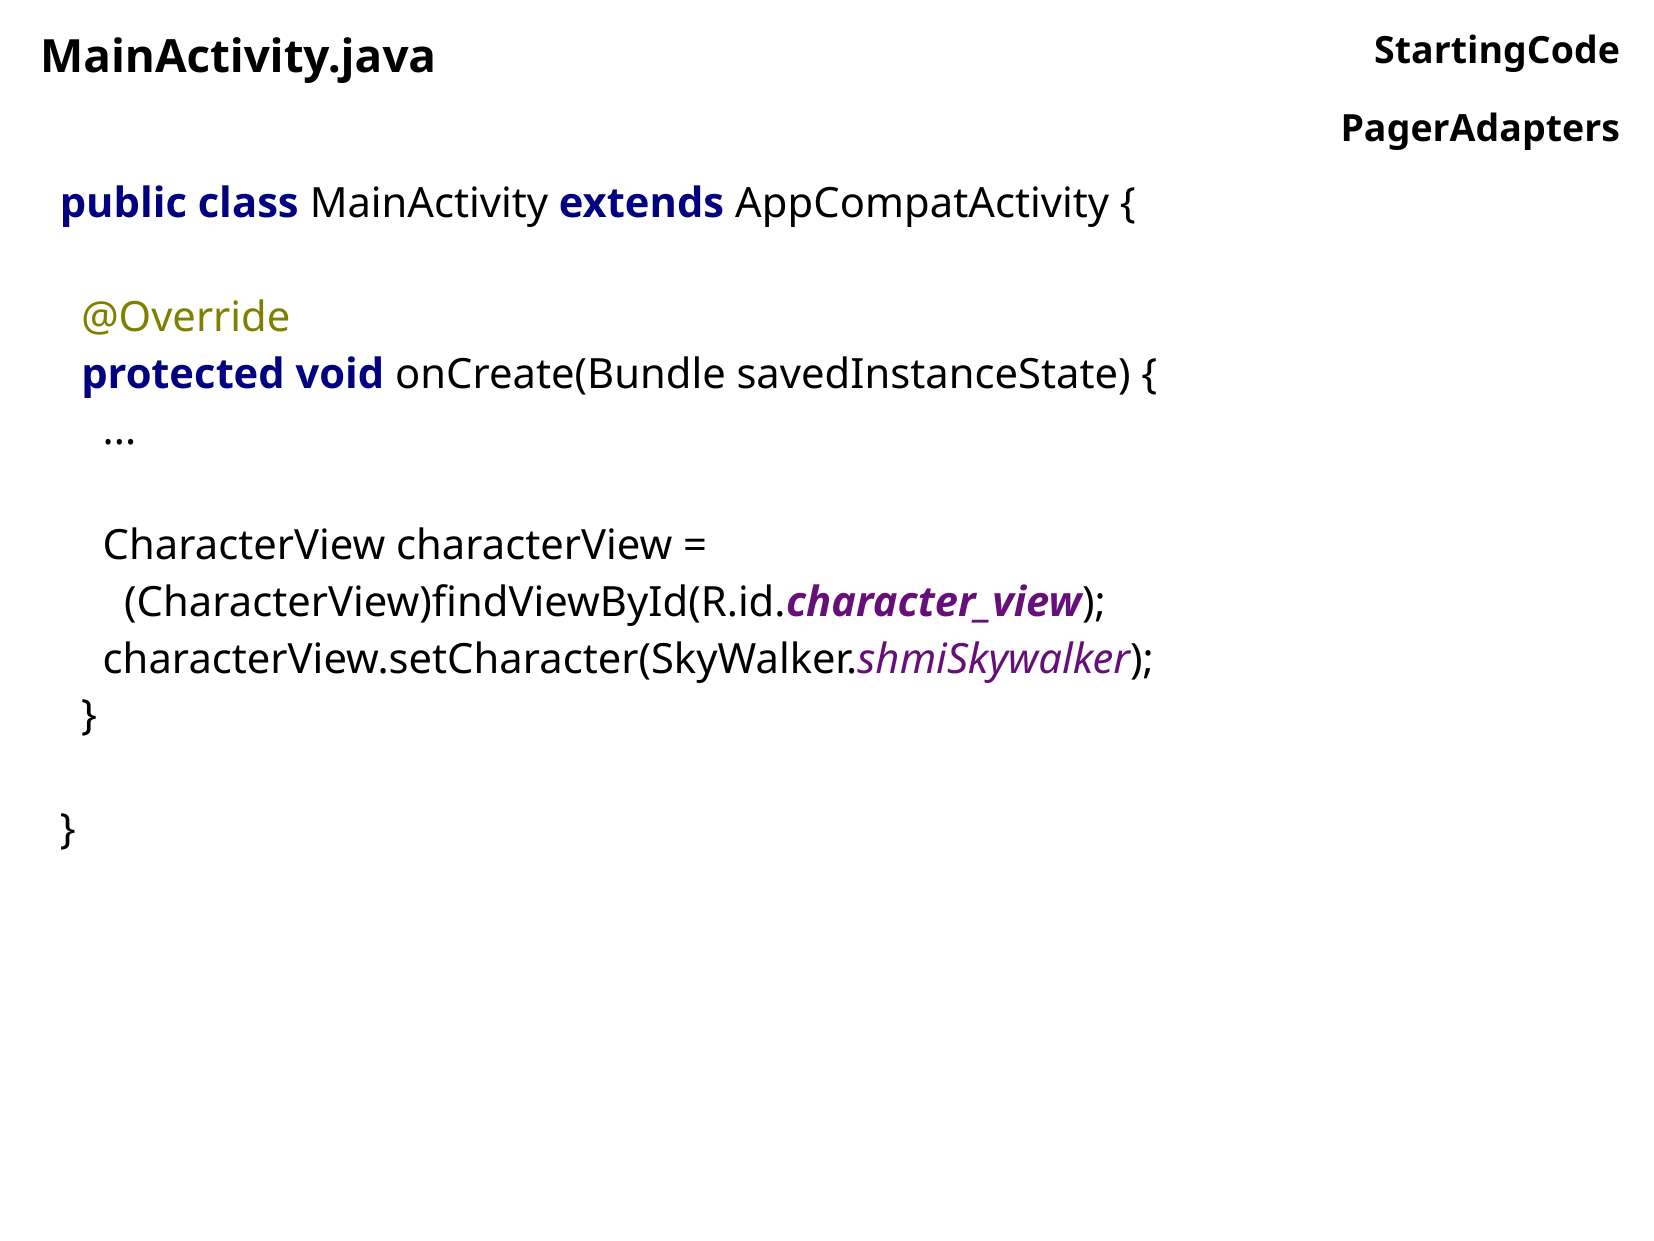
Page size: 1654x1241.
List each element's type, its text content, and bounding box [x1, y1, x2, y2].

table_header MainActivity.java [26, 16, 830, 93]
table_header StartingCode [831, 16, 1635, 93]
table_cell PagerAdapters [831, 94, 1635, 166]
text_box public class MainActivity extends AppCompatActivity { @Override protected void onCreate(Bundle savedInstanceState) { ... CharacterView characterView = (CharacterView)findViewById(R.id.character_view); characterView.setCharacter(SkyWalker.shmiSkywalker); } } [45, 167, 1621, 1201]
table_cell [26, 94, 830, 166]
